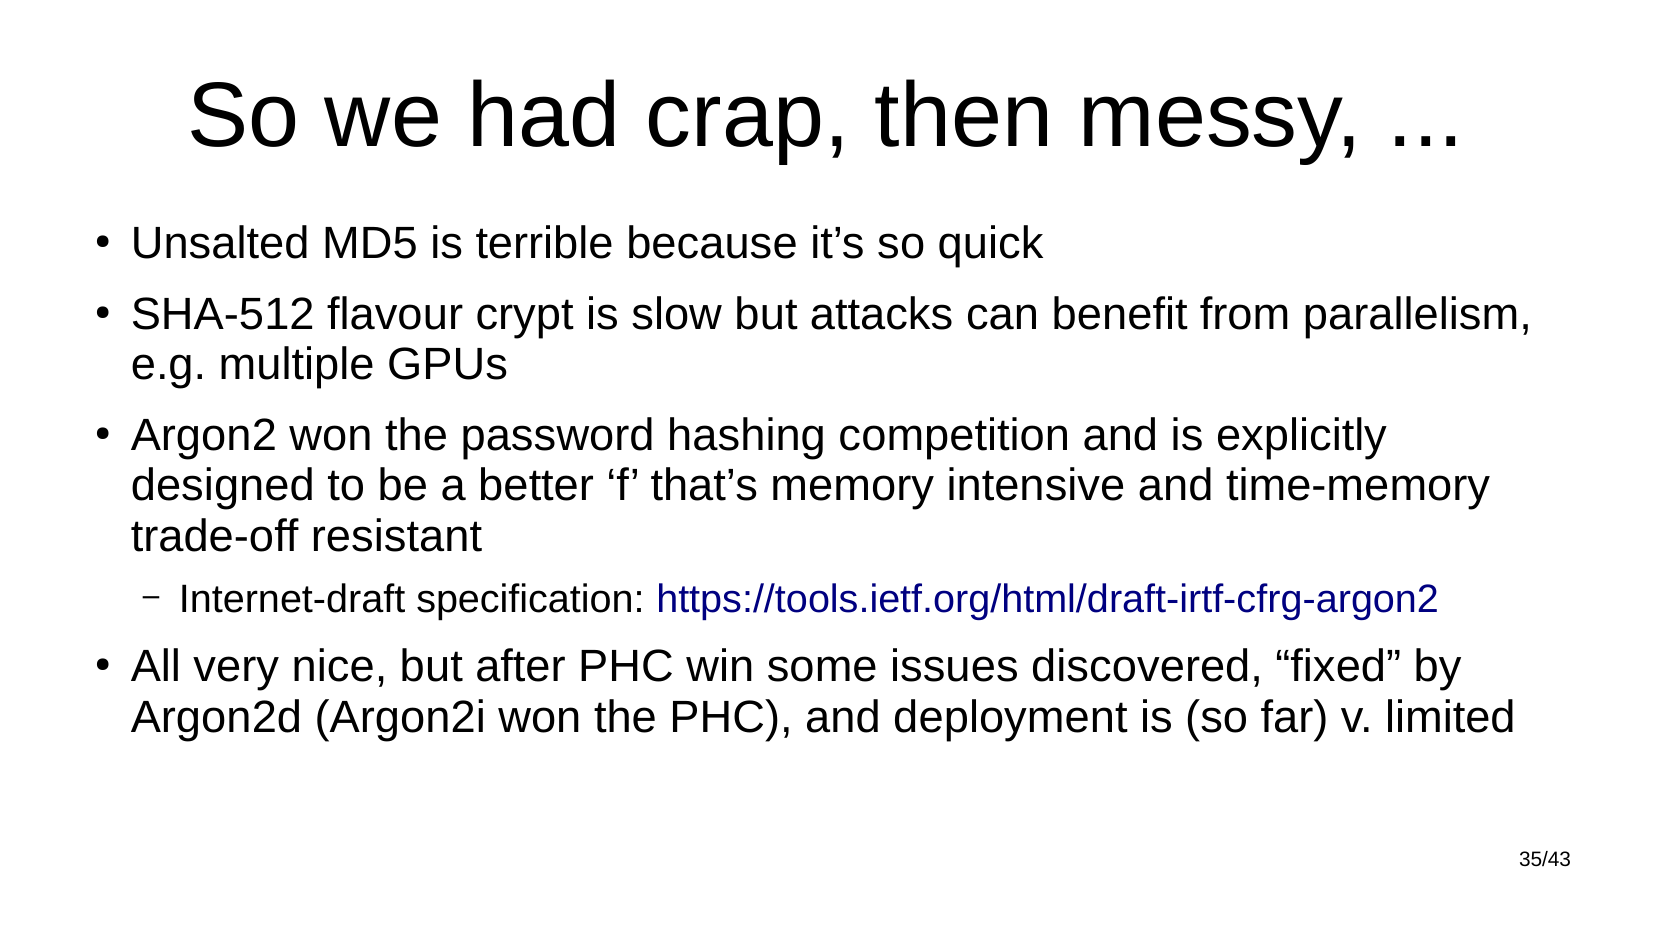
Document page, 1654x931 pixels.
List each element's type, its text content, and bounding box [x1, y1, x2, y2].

list Unsalted MD5 is terrible because it’s so quick SHA-512 flavour crypt is slow but attacks can benefit from parallelism, e.g. multiple GPUs Argon2 won the password hashing competition and is explicitly designed to be a better ‘f’ that’s memory intensive and time-memory trade-off resistant Internet-draft specification: https://tools.ietf.org/html/draft-irtf-cfrg-argon2 All very nice, but after PHC win some issues discovered, “fixed” by Argon2d (Argon2i won the PHC), and deployment is (so far) v. limited [82, 217, 1571, 758]
title So we had crap, then messy, ... [82, 37, 1571, 193]
